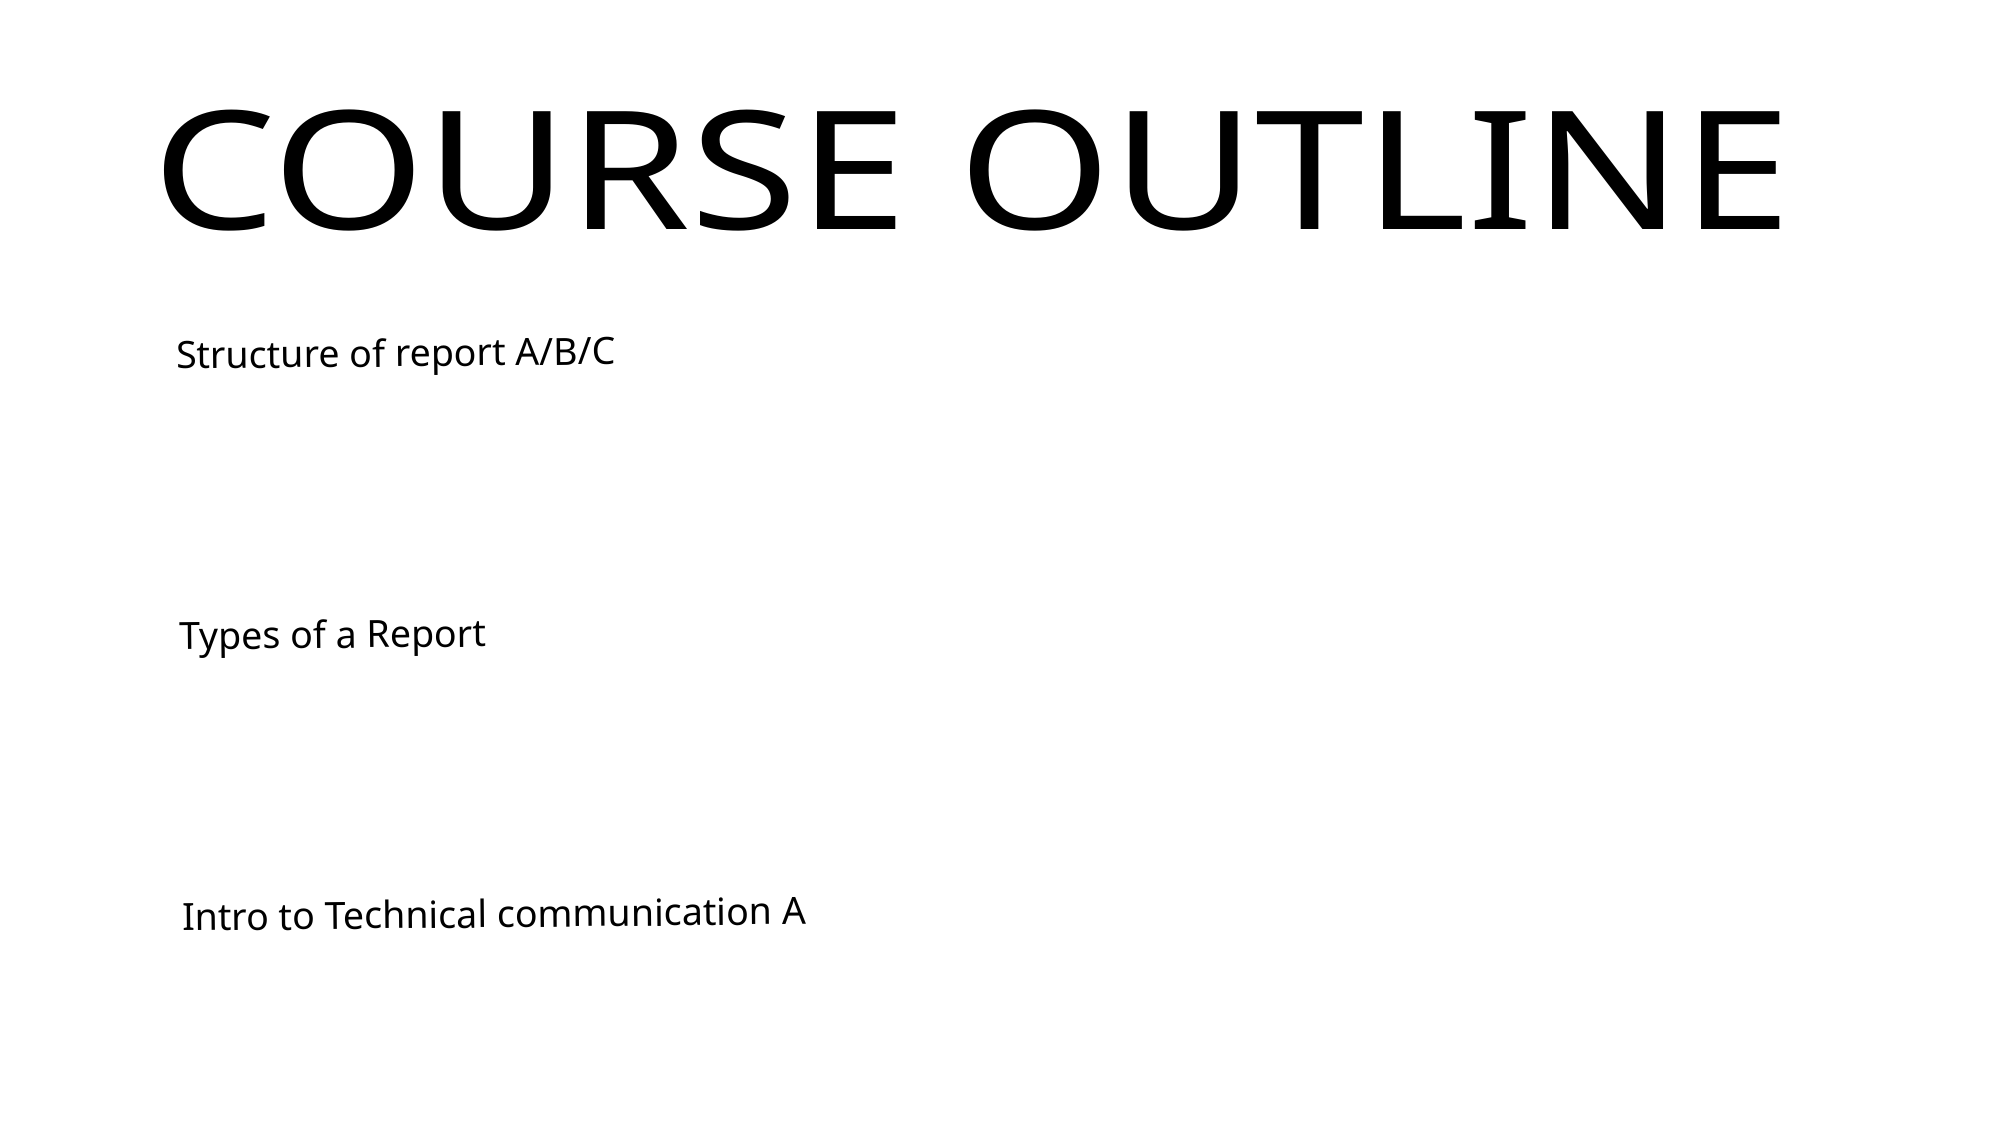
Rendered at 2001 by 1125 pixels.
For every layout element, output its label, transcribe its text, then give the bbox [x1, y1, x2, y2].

title COURSE OUTLINE [137, 59, 1863, 278]
